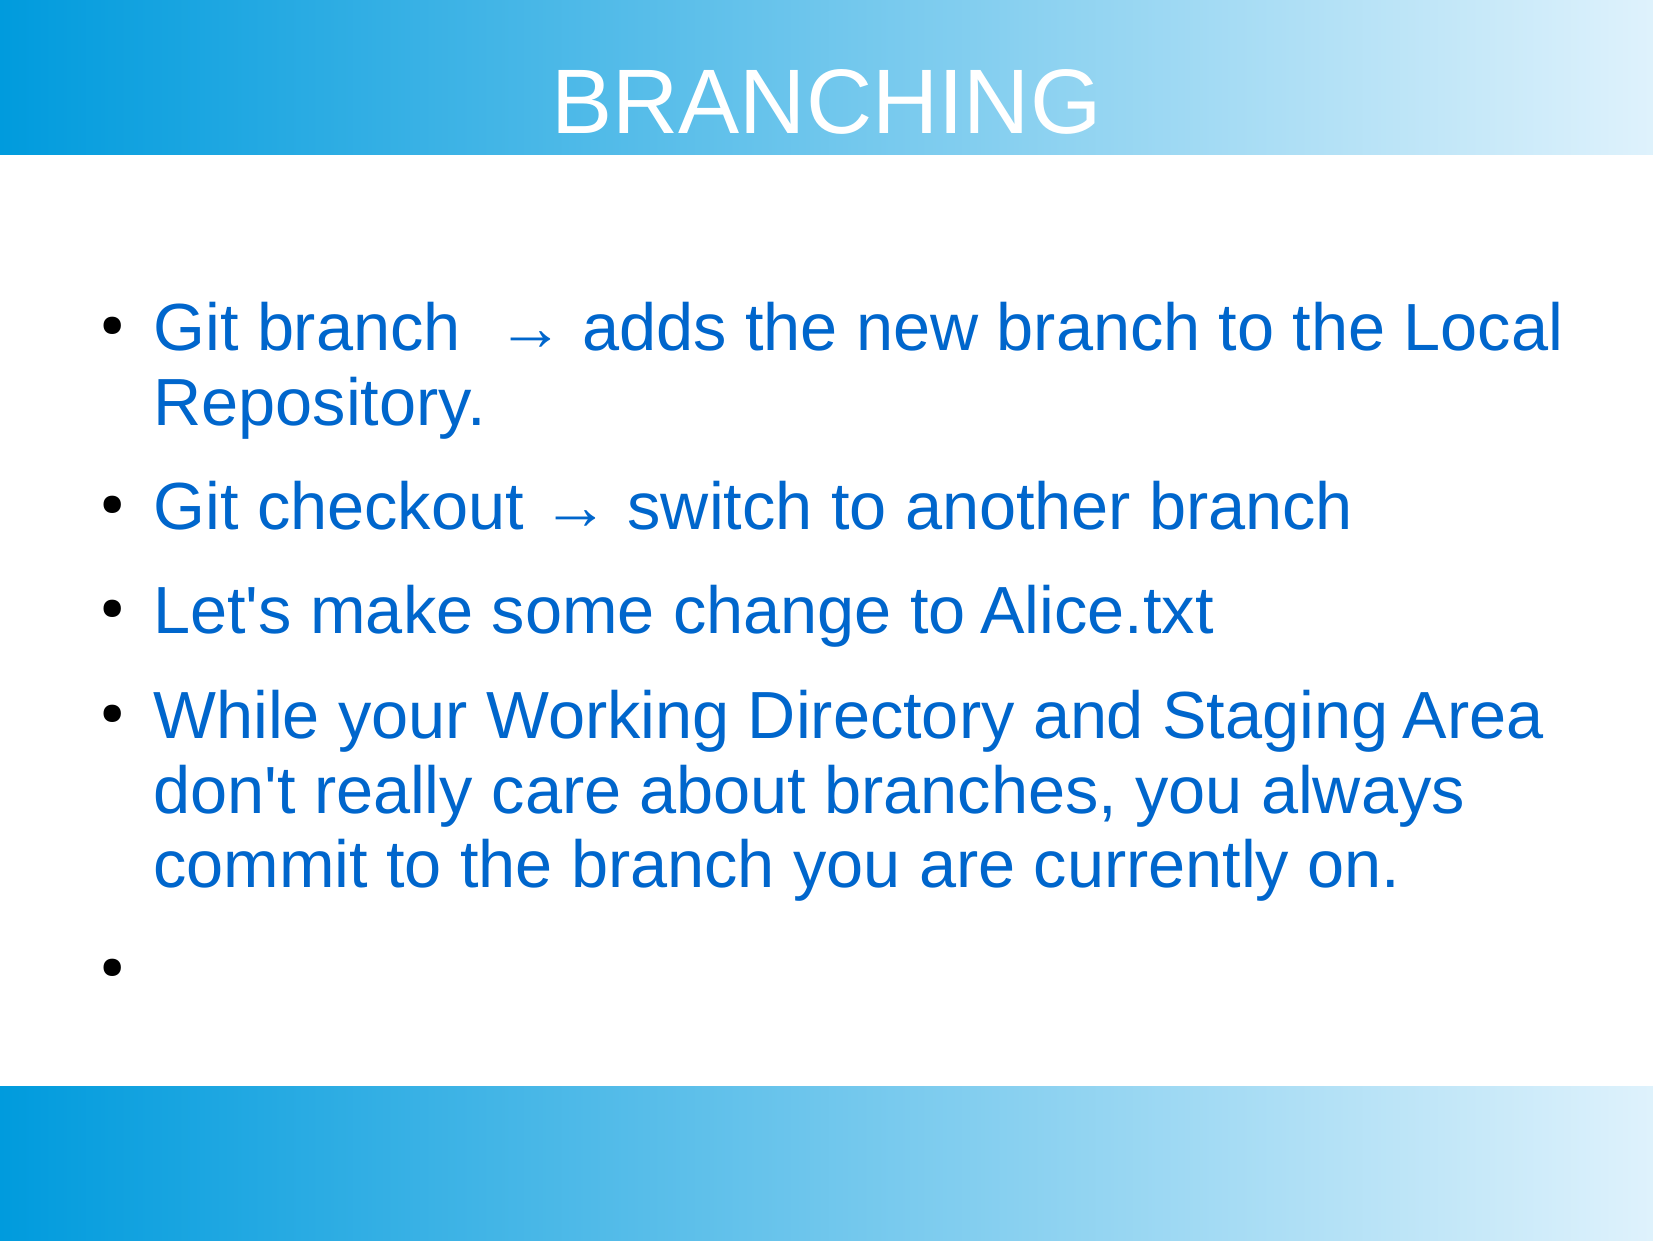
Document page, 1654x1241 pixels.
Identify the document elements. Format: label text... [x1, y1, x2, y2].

list Git branch → adds the new branch to the Local Repository. Git checkout → switch to another branch Let's make some change to Alice.txt While your Working Directory and Staging Area don't really care about branches, you always commit to the branch you are currently on. [82, 290, 1571, 1010]
title BRANCHING [82, 49, 1571, 155]
